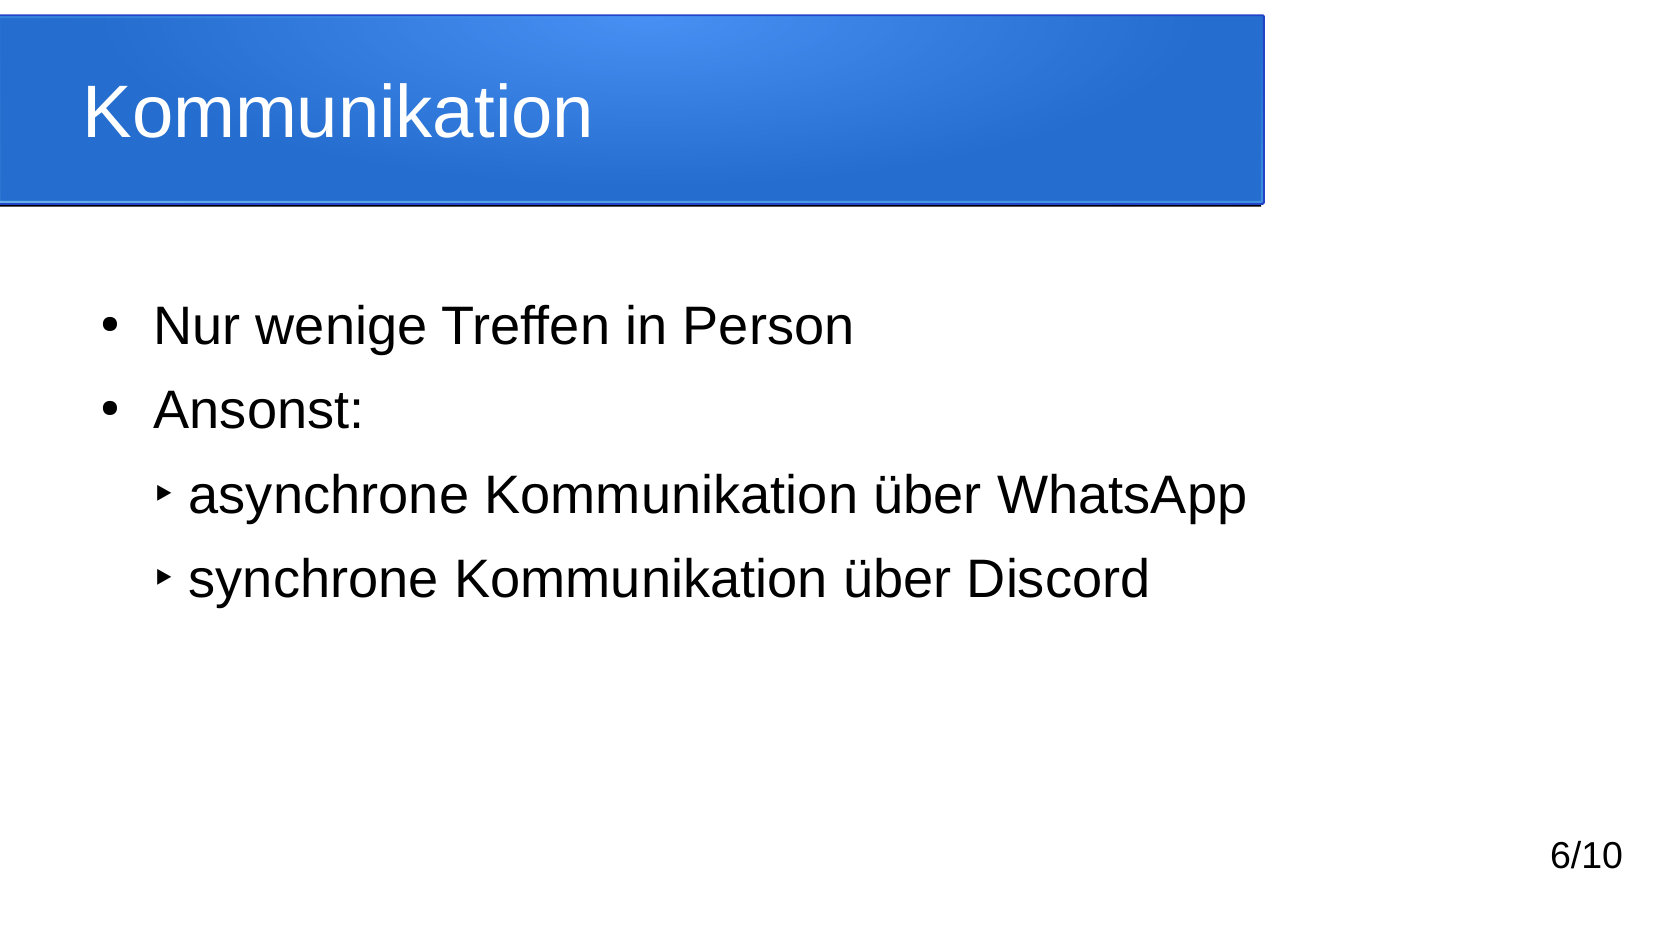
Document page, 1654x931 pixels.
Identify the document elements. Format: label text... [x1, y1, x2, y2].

title Kommunikation [82, 35, 1235, 189]
text_box 6/10 [1535, 826, 1654, 886]
list Nur wenige Treffen in Person Ansonst: ‣ asynchrone Kommunikation über WhatsApp ‣ synchrone Kommunikation über Discord [82, 295, 1571, 764]
